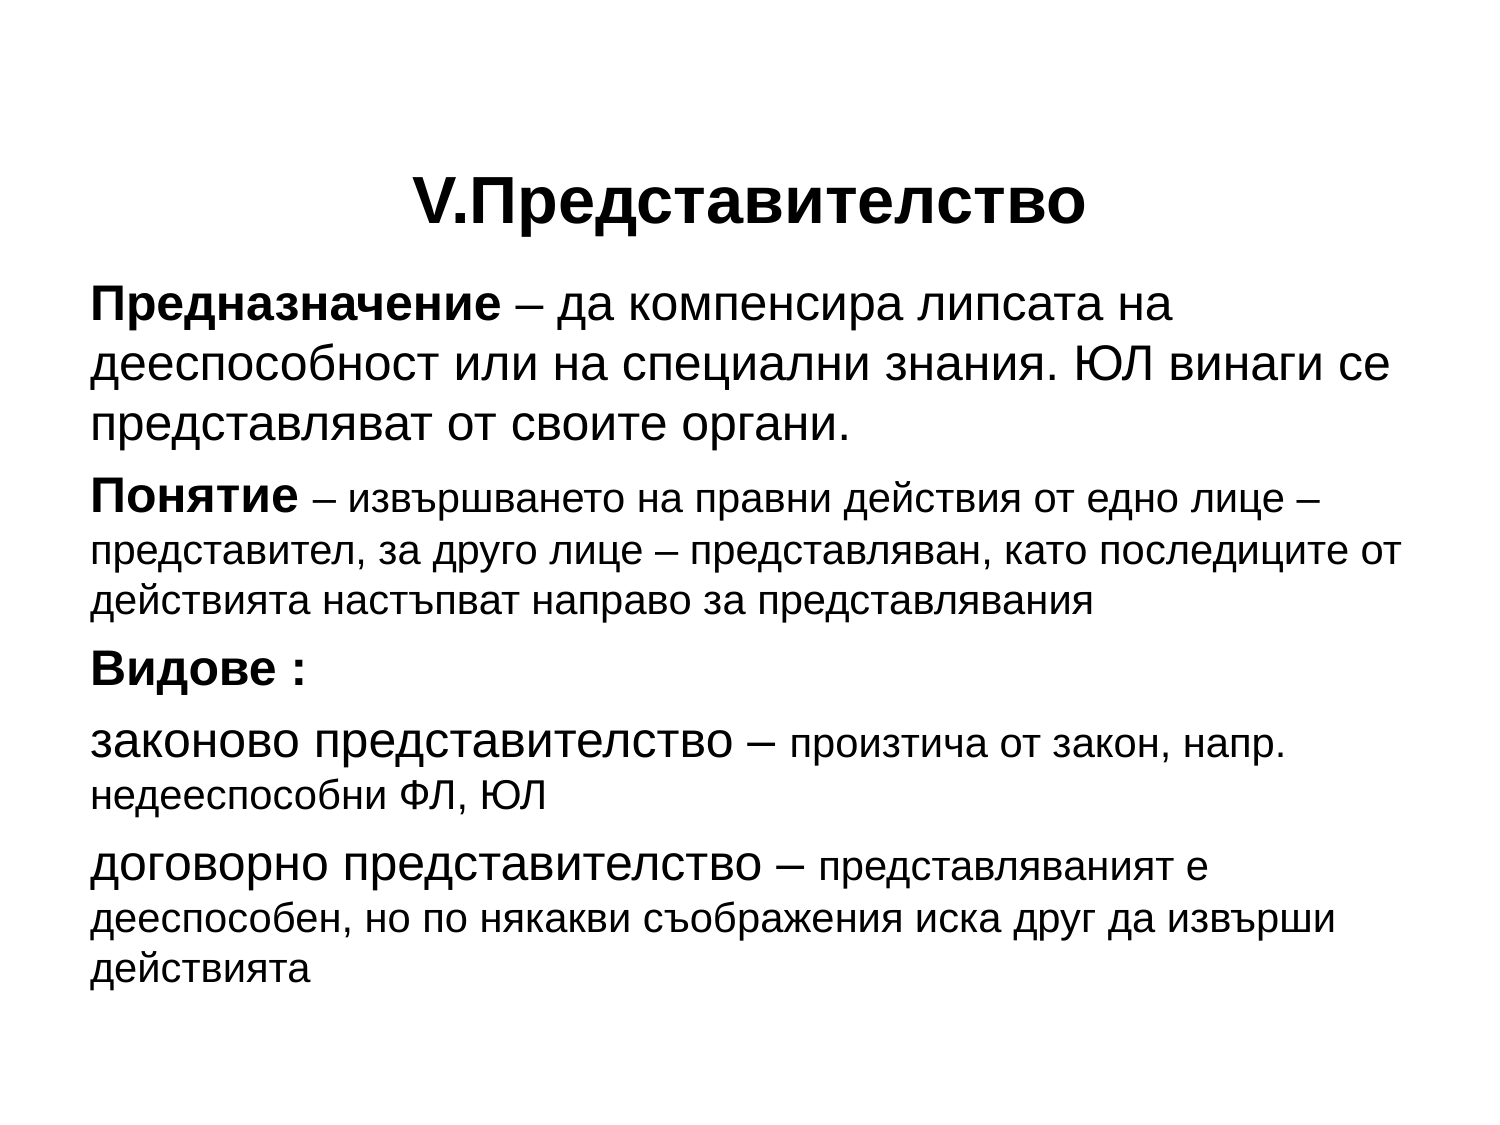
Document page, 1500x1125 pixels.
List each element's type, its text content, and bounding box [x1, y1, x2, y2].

list Предназначение – да компенсира липсата на дееспособност или на специални знания. ЮЛ винаги се представляват от своите органи. Понятие – извършването на правни действия от едно лице – представител, за друго лице – представляван, като последиците от действията настъпват направо за представлявания Видове : законово представителство – произтича от закон, напр. недееспособни ФЛ, ЮЛ договорно представителство – представляваният е дееспособен, но по някакви съображения иска друг да извърши действията [75, 262, 1426, 1005]
title V.Представителство [75, 45, 1426, 233]
